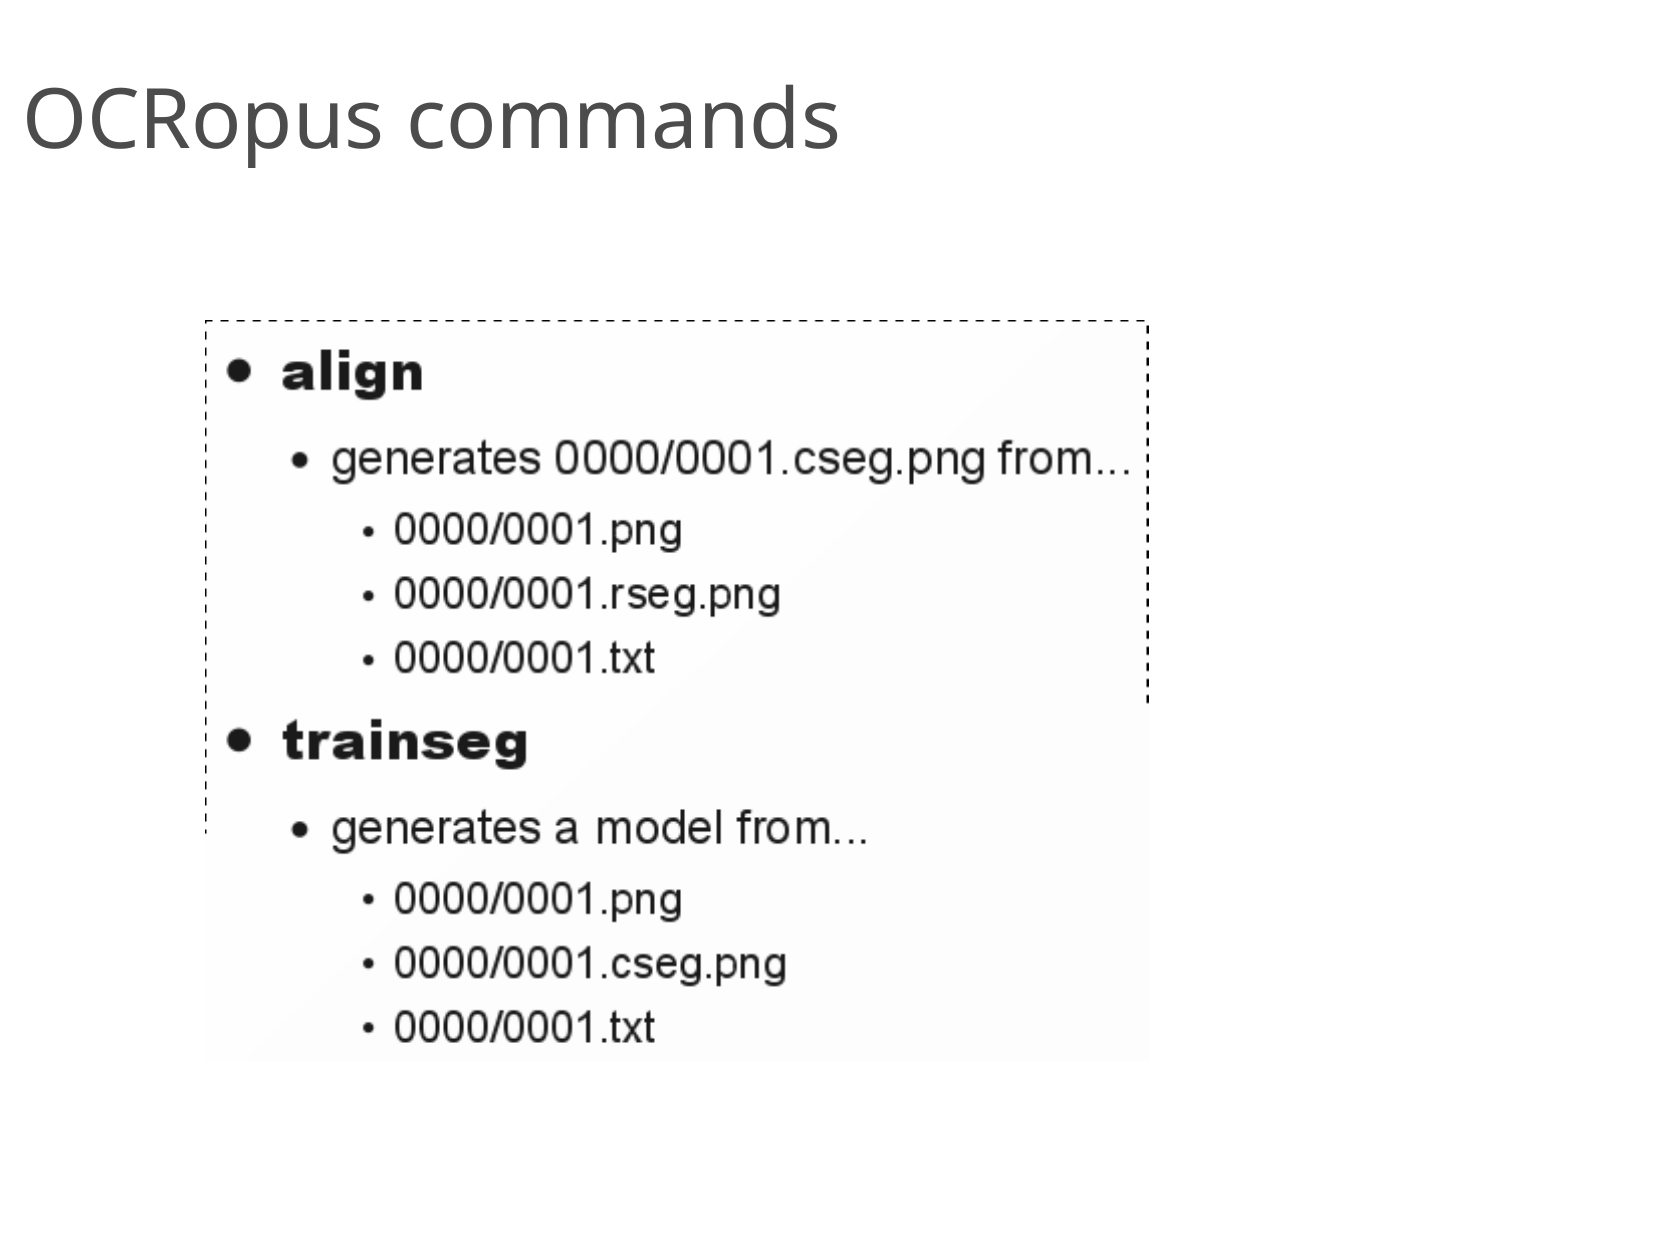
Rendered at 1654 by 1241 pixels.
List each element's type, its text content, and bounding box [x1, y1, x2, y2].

title OCRopus commands [22, 26, 1654, 205]
picture [205, 320, 1149, 1061]
